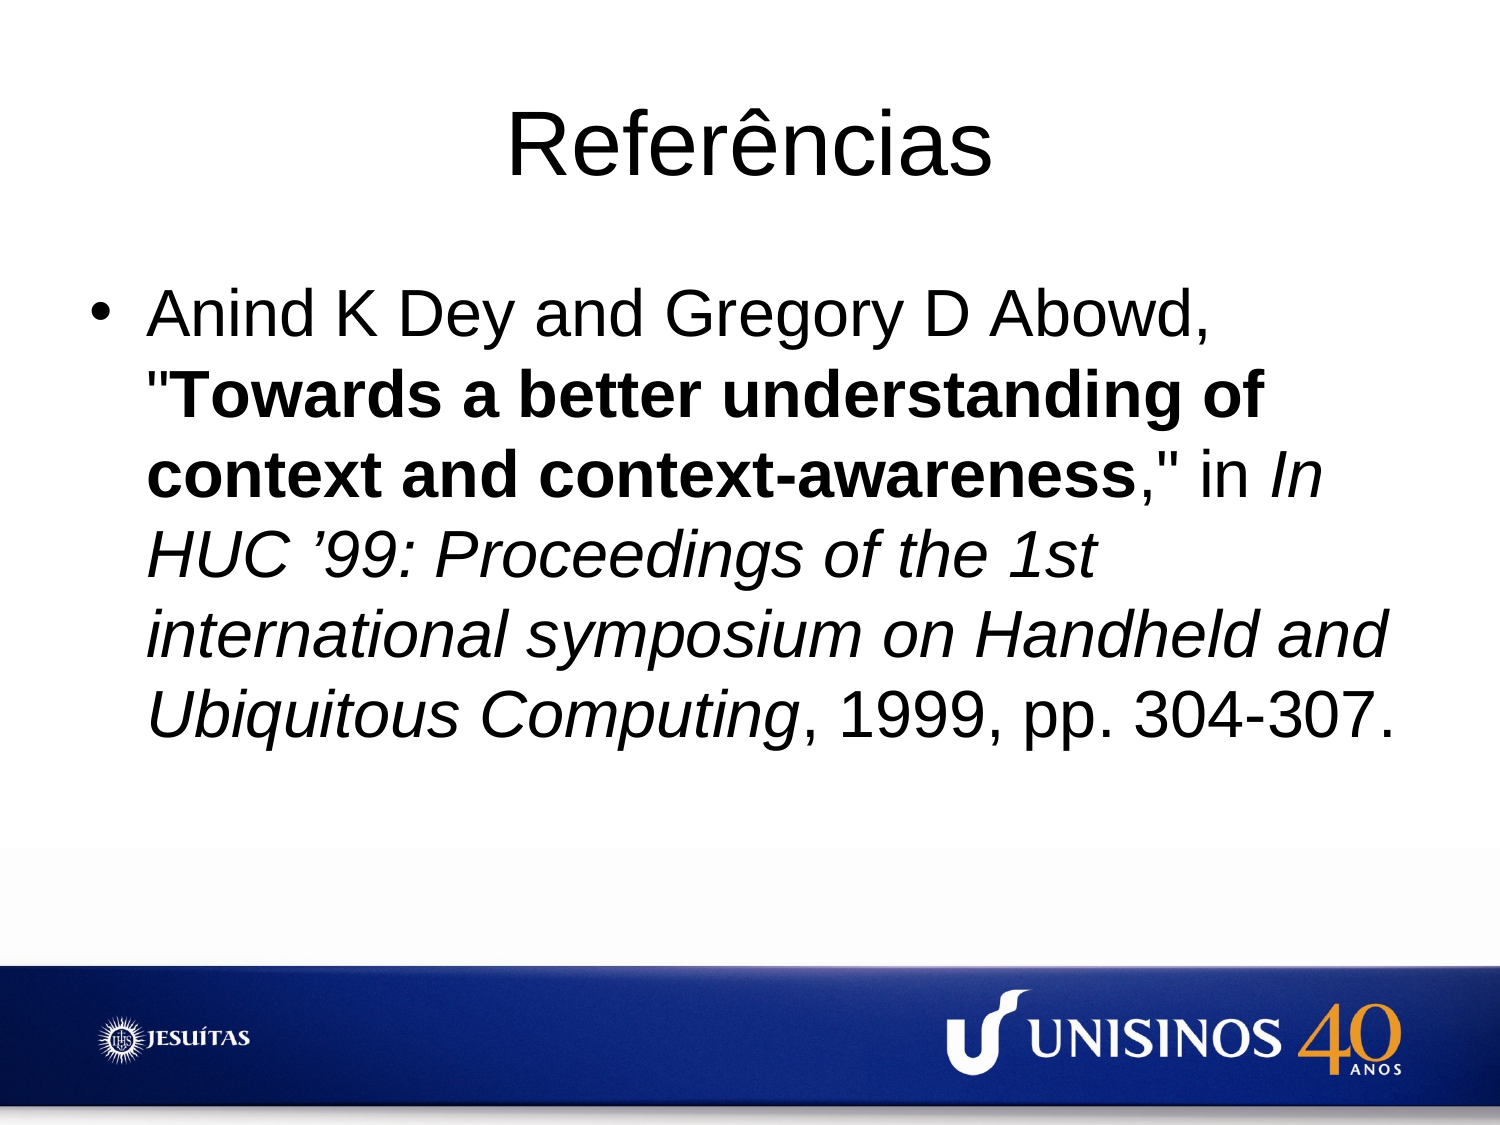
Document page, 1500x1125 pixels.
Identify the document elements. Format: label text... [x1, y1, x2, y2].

picture [0, 848, 1500, 1125]
list Anind K Dey and Gregory D Abowd, "Towards a better understanding of context and context-awareness," in In HUC ’99: Proceedings of the 1st international symposium on Handheld and Ubiquitous Computing, 1999, pp. 304-307. [75, 262, 1426, 1006]
title Referências [75, 45, 1426, 233]
